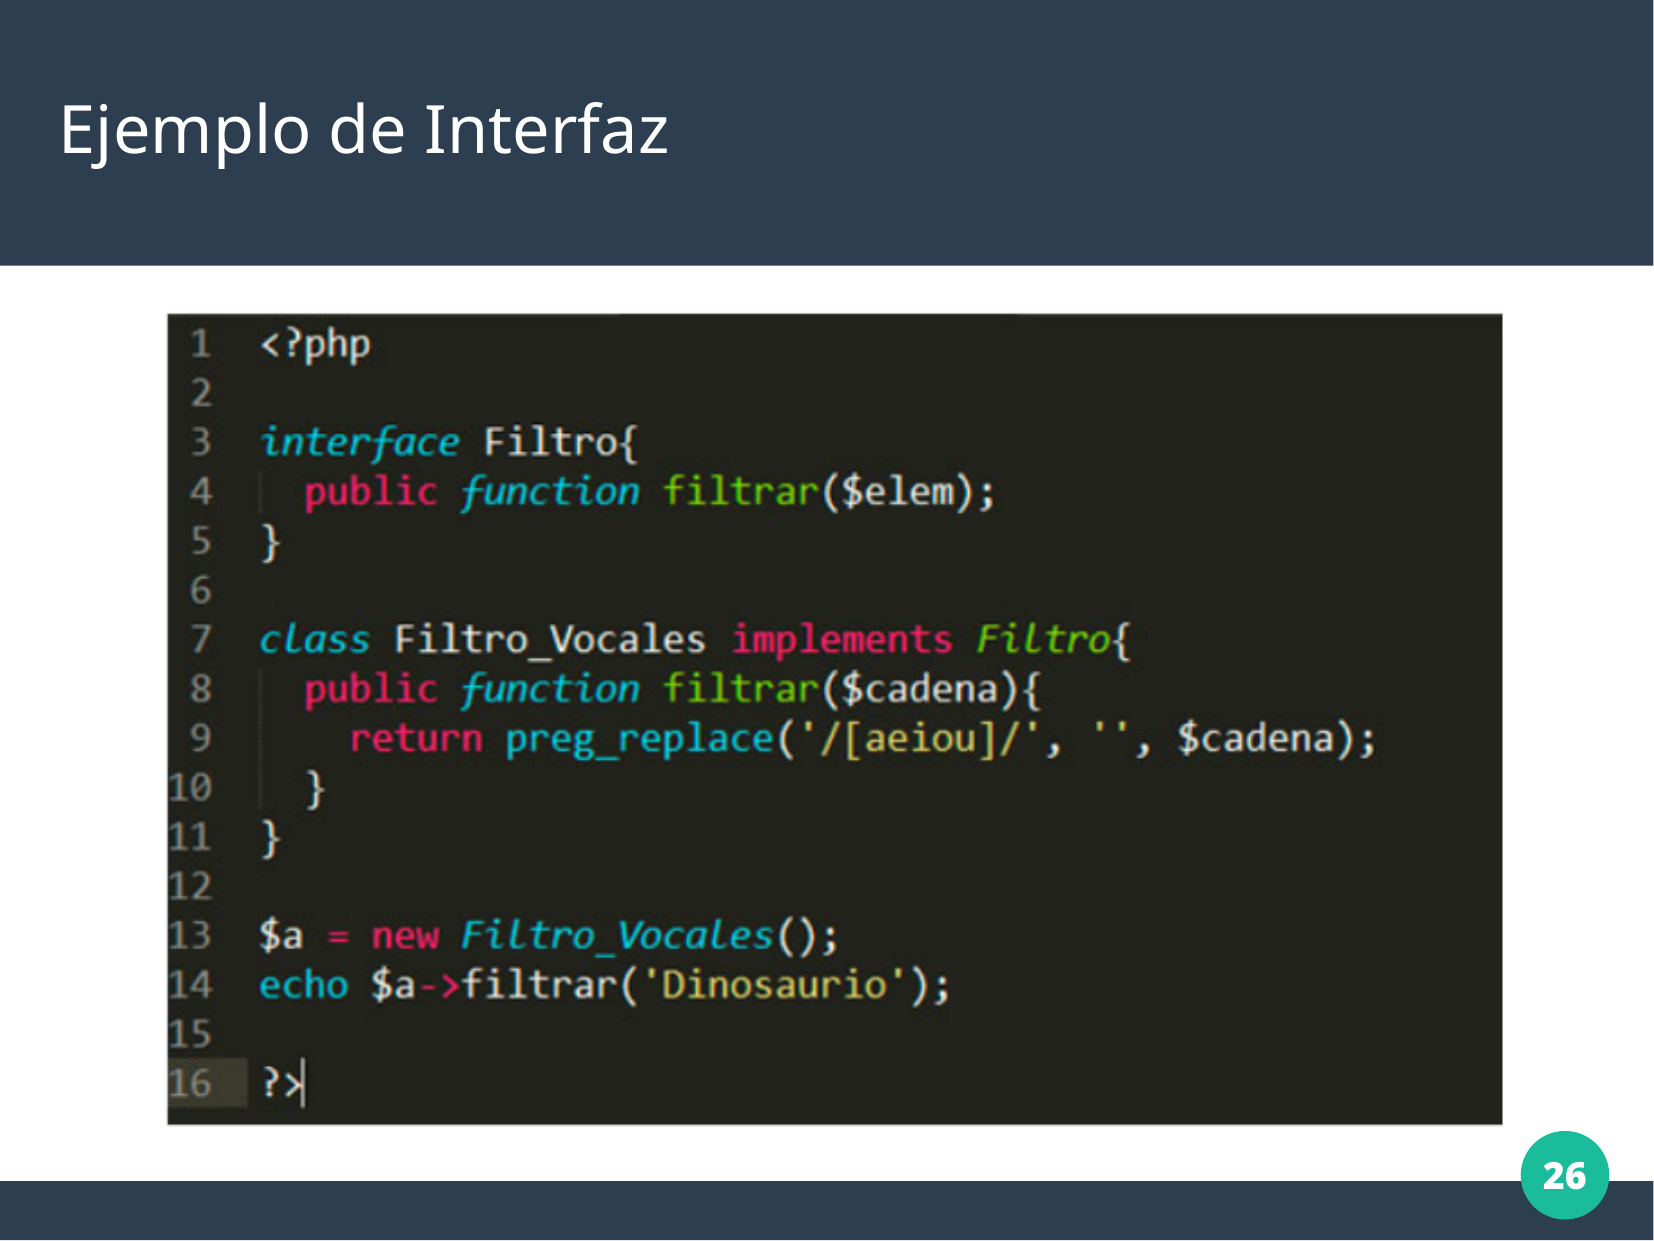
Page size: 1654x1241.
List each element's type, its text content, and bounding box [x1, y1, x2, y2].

picture [161, 307, 1512, 1134]
title Ejemplo de Interfaz [59, 49, 1595, 207]
